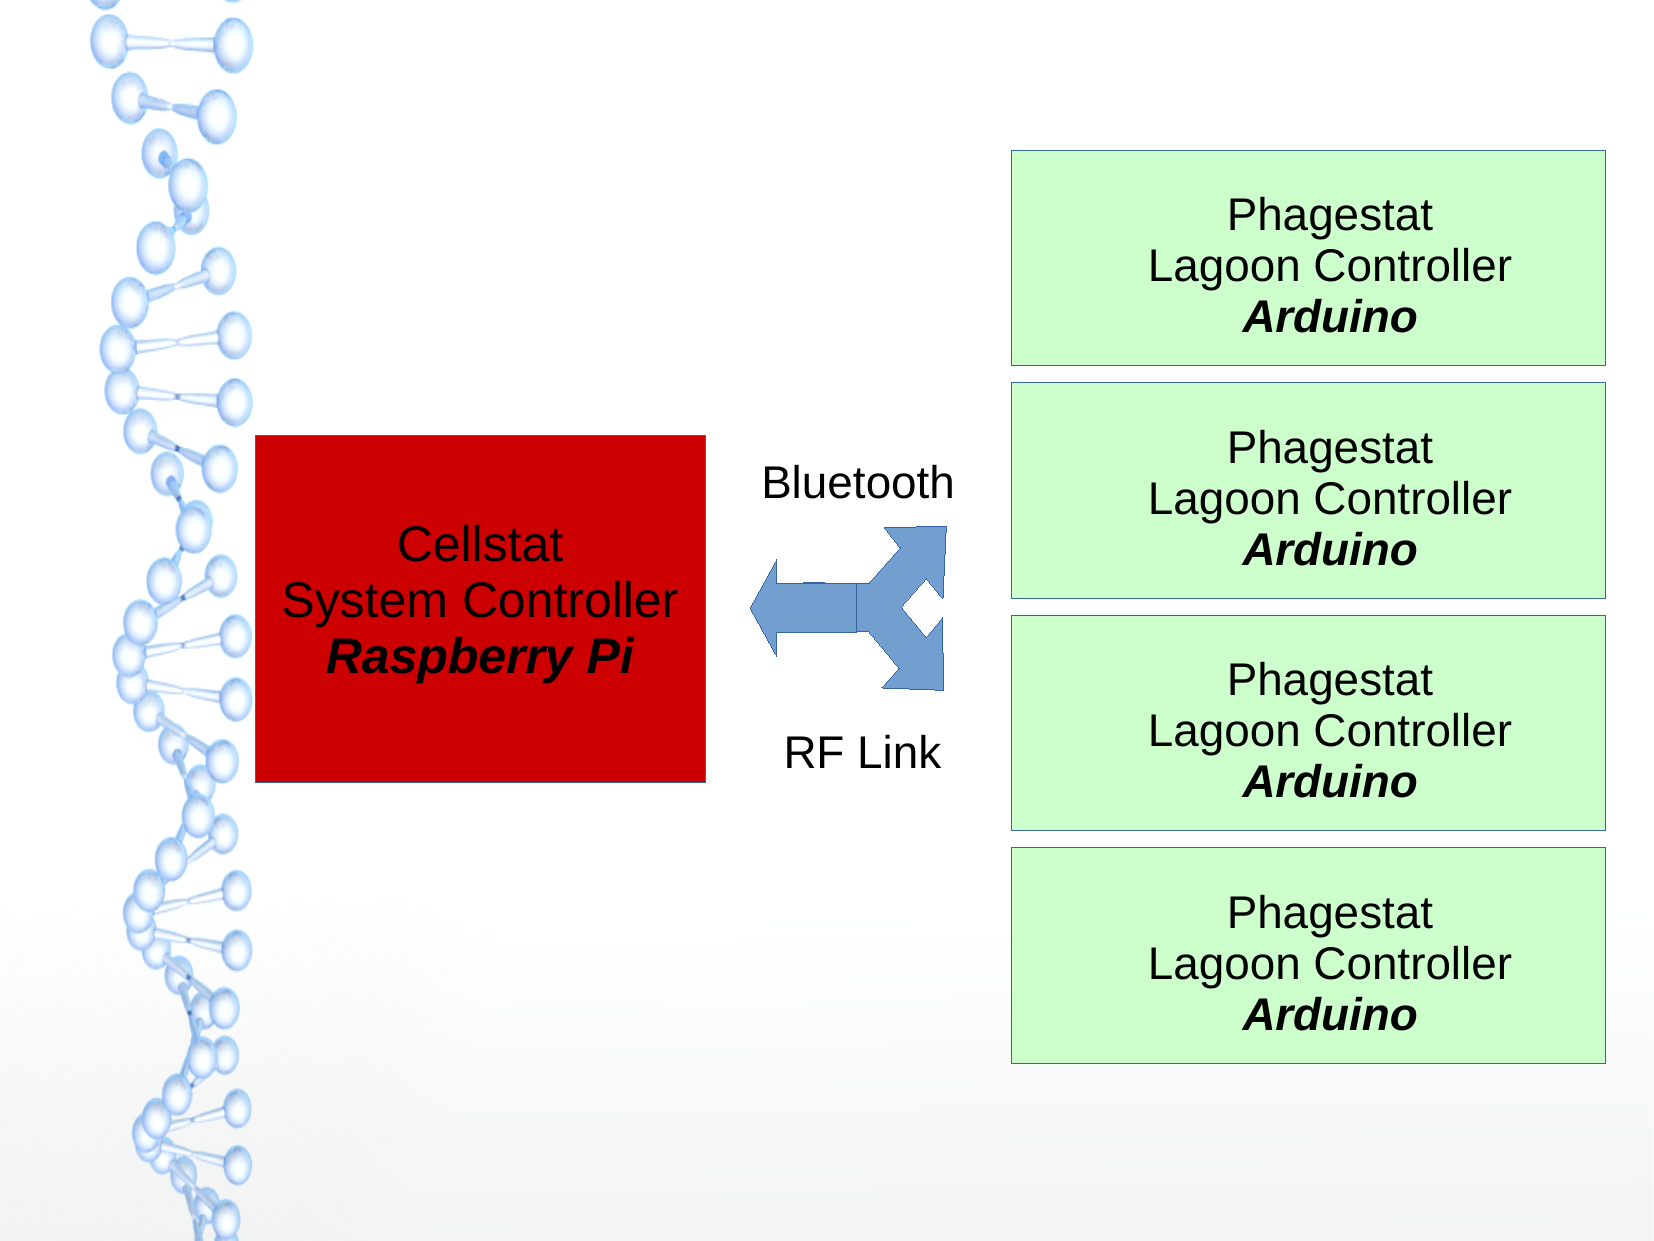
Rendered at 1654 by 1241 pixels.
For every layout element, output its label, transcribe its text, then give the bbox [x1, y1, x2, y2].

text_box Cellstat System Controller Raspberry Pi [255, 510, 706, 736]
text_box [1011, 150, 1606, 366]
text_box Phagestat Lagoon Controller Arduino [1074, 415, 1587, 646]
text_box [1011, 615, 1606, 831]
text_box Phagestat Lagoon Controller Arduino [1074, 880, 1587, 1111]
text_box [255, 736, 706, 783]
text_box Bluetooth [745, 450, 971, 579]
text_box [255, 435, 706, 510]
text_box [1011, 382, 1606, 599]
text_box Phagestat Lagoon Controller Arduino [1074, 182, 1587, 382]
text_box RF Link [750, 720, 976, 810]
picture [0, 0, 1654, 1241]
text_box Phagestat Lagoon Controller Arduino [1074, 647, 1587, 878]
text_box [750, 526, 947, 691]
text_box [1011, 847, 1606, 1064]
